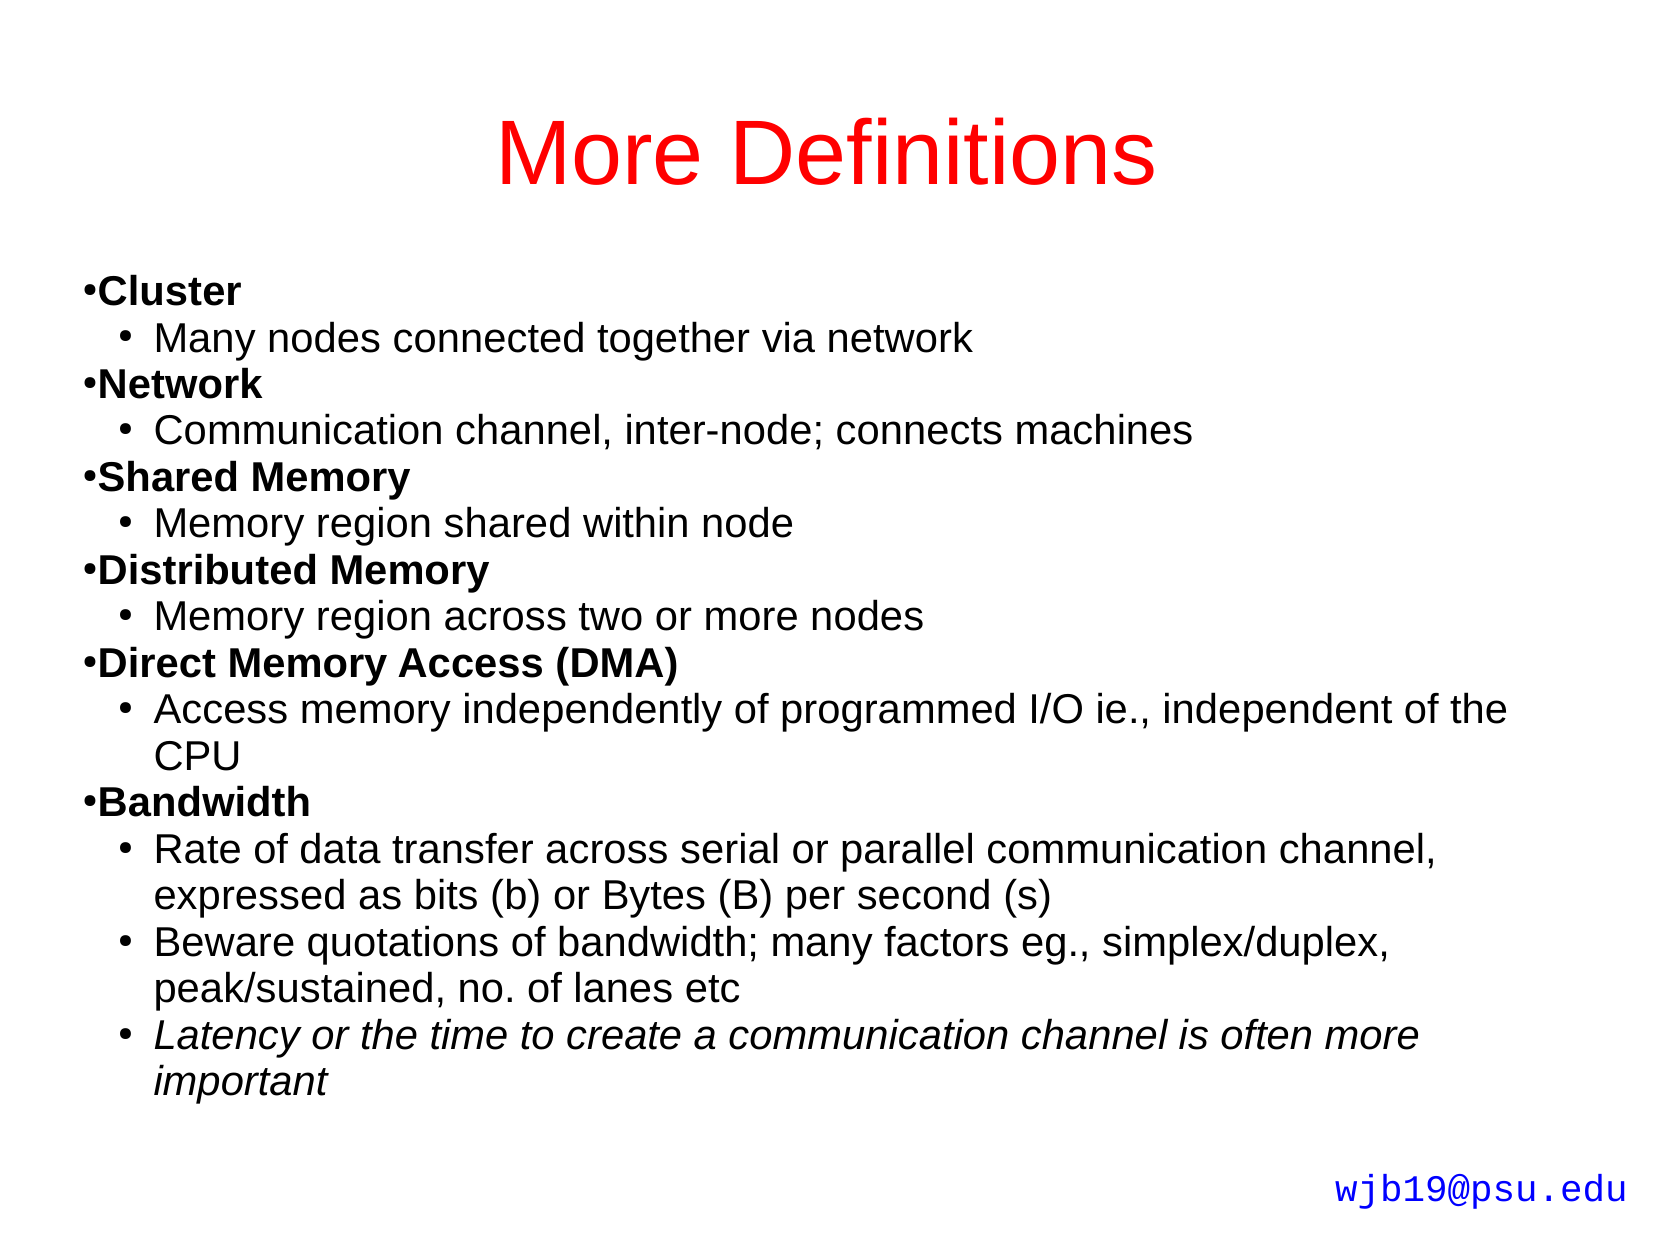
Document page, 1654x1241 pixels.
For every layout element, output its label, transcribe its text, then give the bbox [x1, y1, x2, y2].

title More Definitions [82, 49, 1571, 257]
text_box wjb19@psu.edu [1320, 1162, 1643, 1220]
subtitle Cluster Many nodes connected together via network Network Communication channel, inter-node; connects machines Shared Memory Memory region shared within node Distributed Memory Memory region across two or more nodes Direct Memory Access (DMA) Access memory independently of programmed I/O ie., independent of the CPU Bandwidth Rate of data transfer across serial or parallel communication channel, expressed as bits (b) or Bytes (B) per second (s) Beware quotations of bandwidth; many factors eg., simplex/duplex, peak/sustained, no. of lanes etc Latency or the time to create a communication channel is often more important [82, 267, 1571, 1226]
